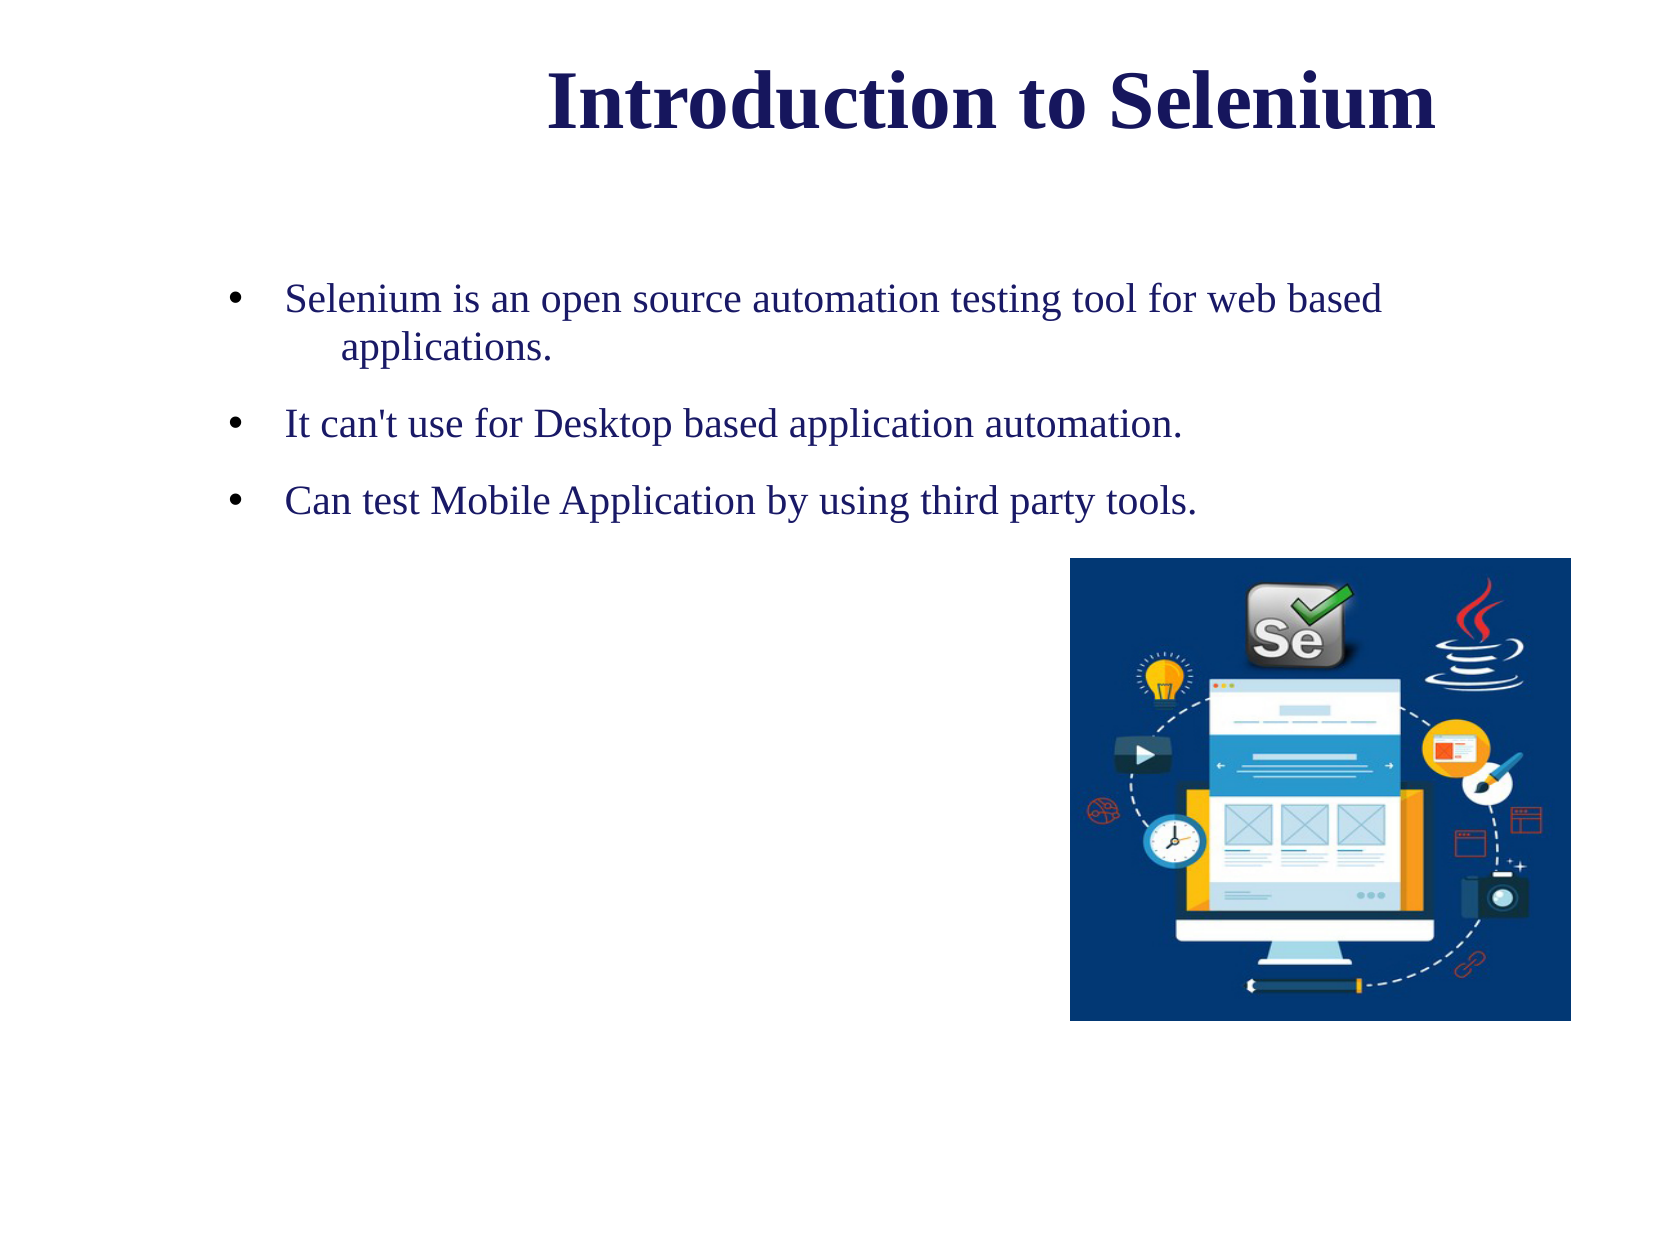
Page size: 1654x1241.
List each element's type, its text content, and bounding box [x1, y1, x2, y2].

text_box Introduction to Selenium [389, 26, 1571, 171]
text_box Selenium is an open source automation testing tool for web based applications. It can't use for Desktop based application automation. Can test Mobile Application by using third party tools. [176, 270, 1565, 1033]
picture [1070, 558, 1571, 1021]
